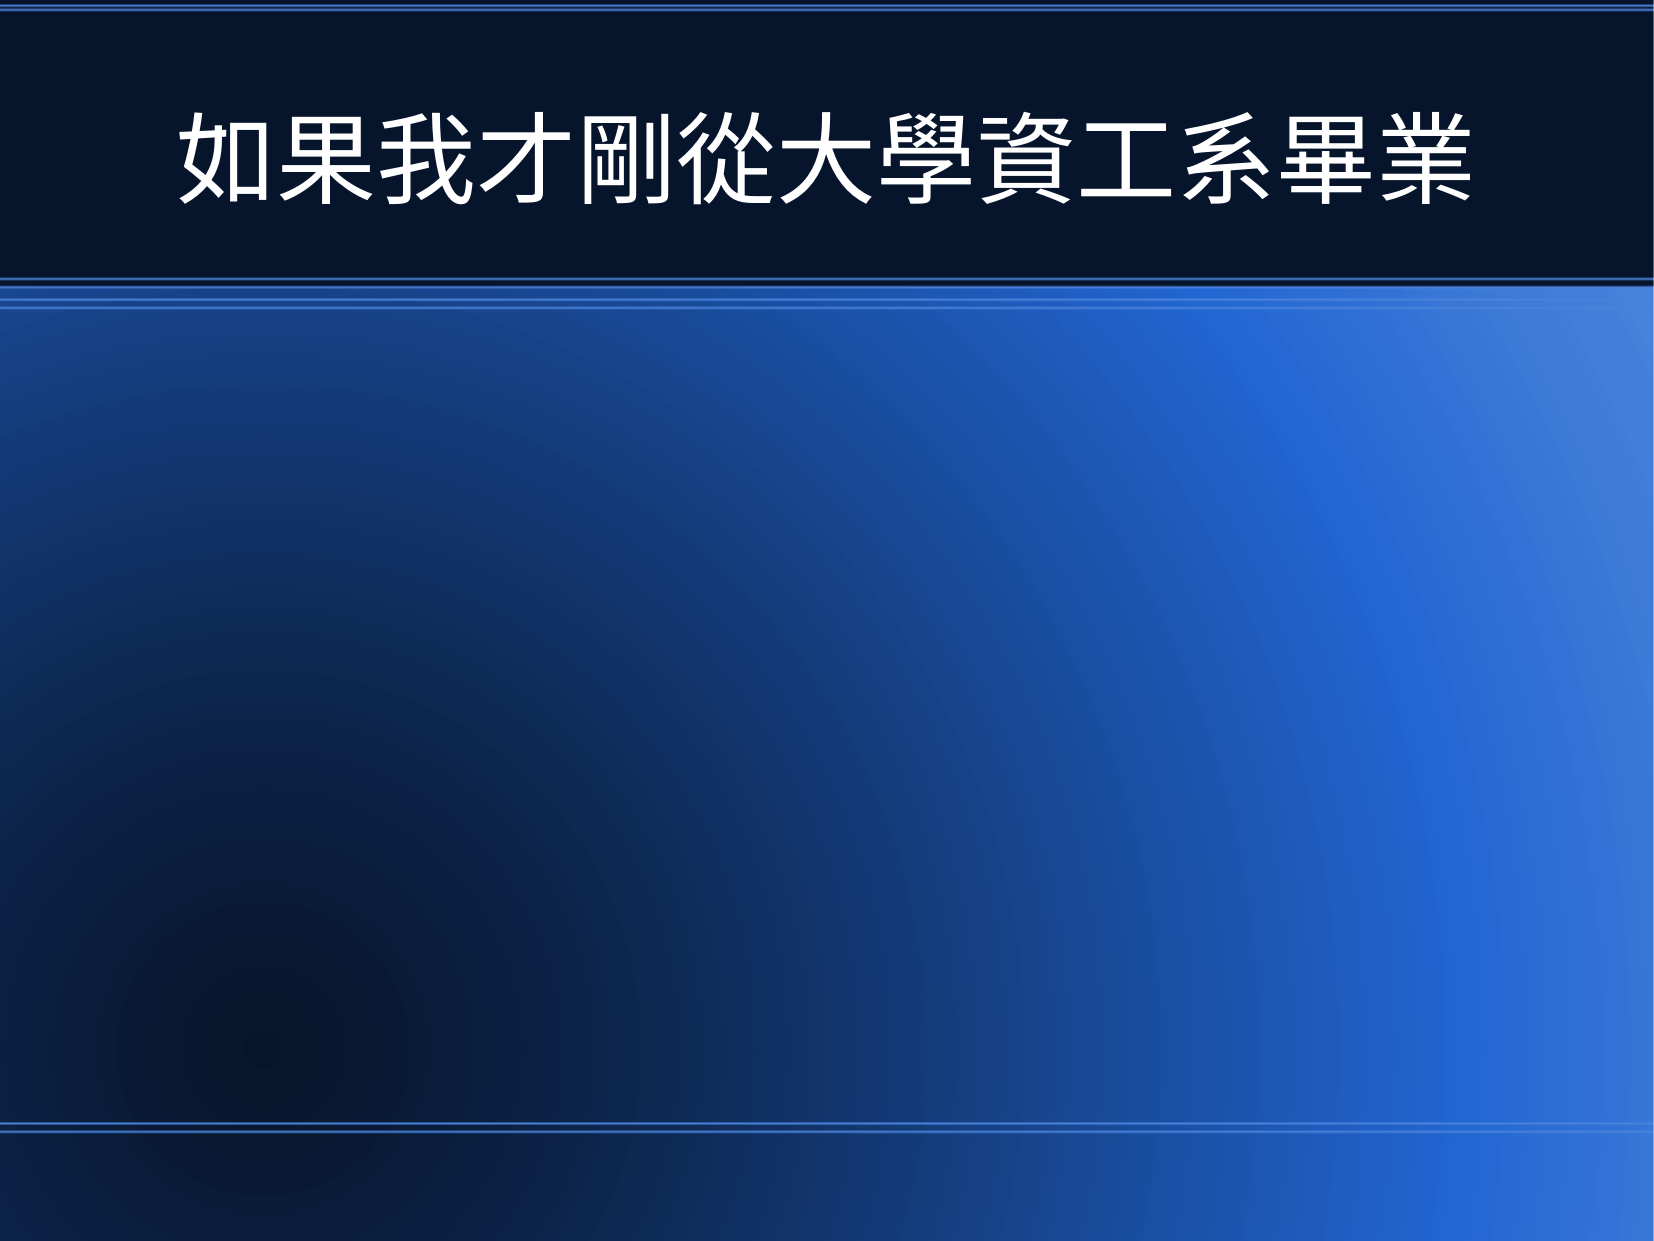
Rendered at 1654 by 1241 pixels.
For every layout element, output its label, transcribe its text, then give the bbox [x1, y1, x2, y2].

title 如果我才剛從大學資工系畢業 [82, 49, 1571, 257]
picture [0, 0, 1654, 1241]
